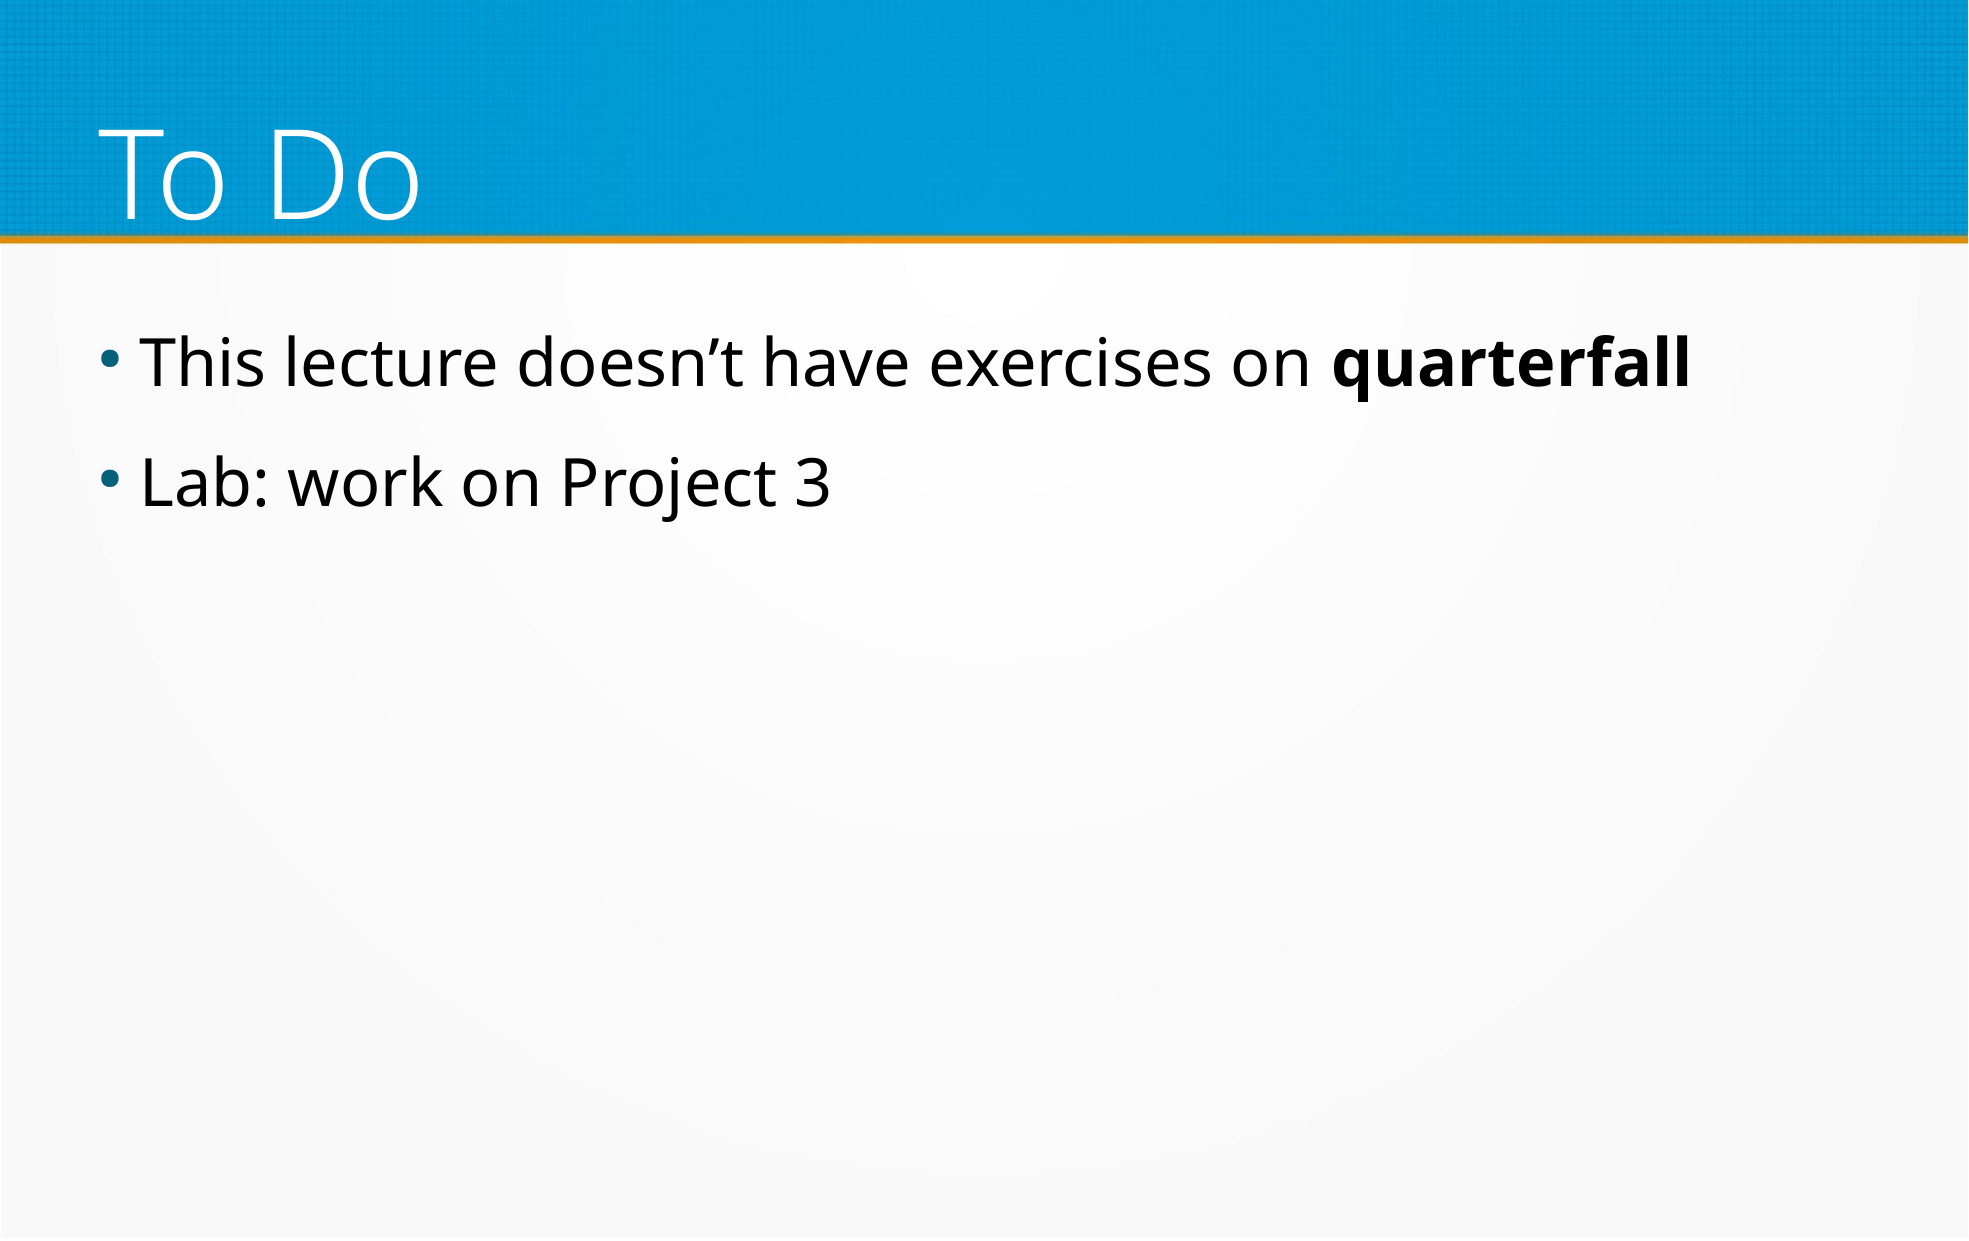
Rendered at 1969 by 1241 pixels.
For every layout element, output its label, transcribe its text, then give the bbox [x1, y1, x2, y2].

picture [0, 233, 1969, 1241]
title To Do [98, 49, 1870, 257]
list This lecture doesn’t have exercises on quarterfall Lab: work on Project 3 [98, 315, 1860, 1156]
